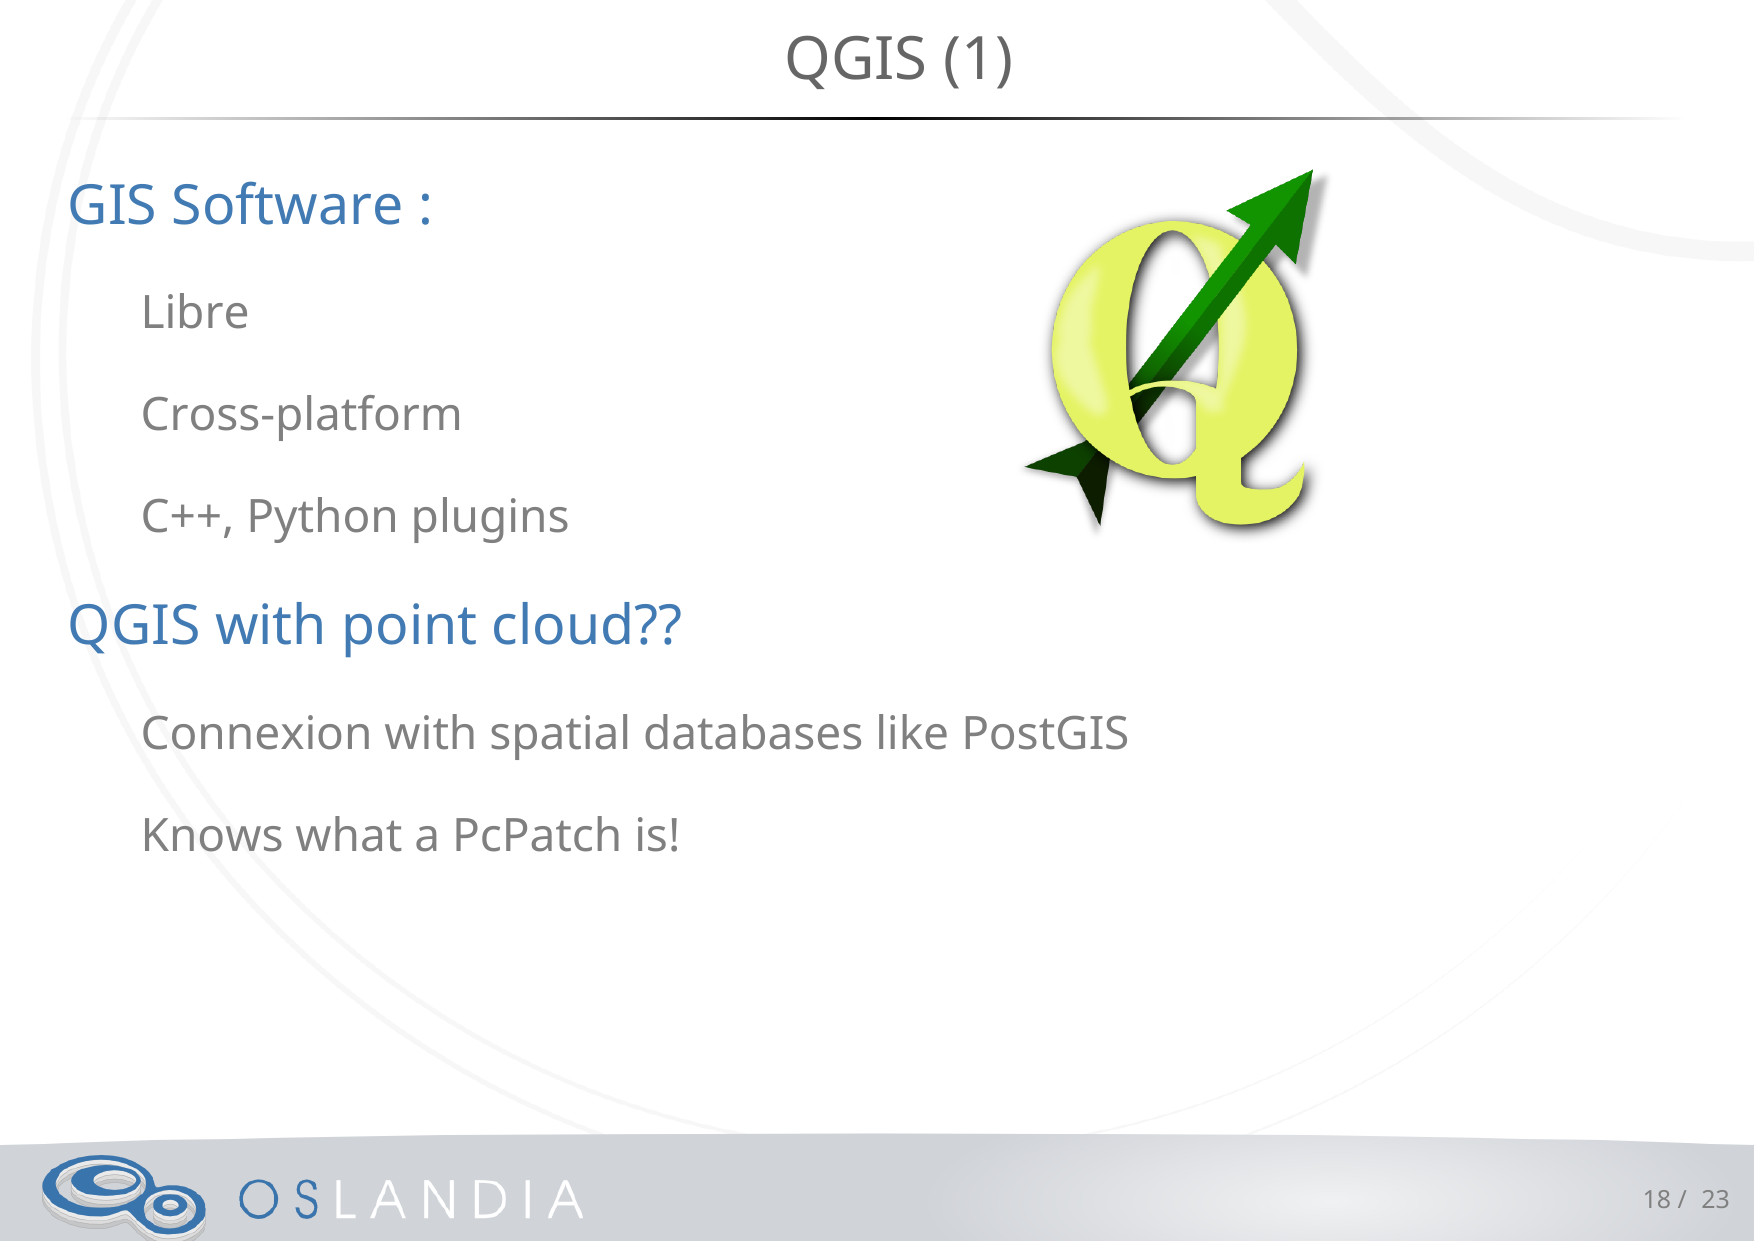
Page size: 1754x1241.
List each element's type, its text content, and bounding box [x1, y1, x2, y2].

title QGIS (1) [31, 14, 1754, 98]
list GIS Software : Libre Cross-platform C++, Python plugins QGIS with point cloud?? Connexion with spatial databases like PostGIS Knows what a PcPatch is! [37, 165, 1710, 821]
picture [0, 0, 1754, 1241]
